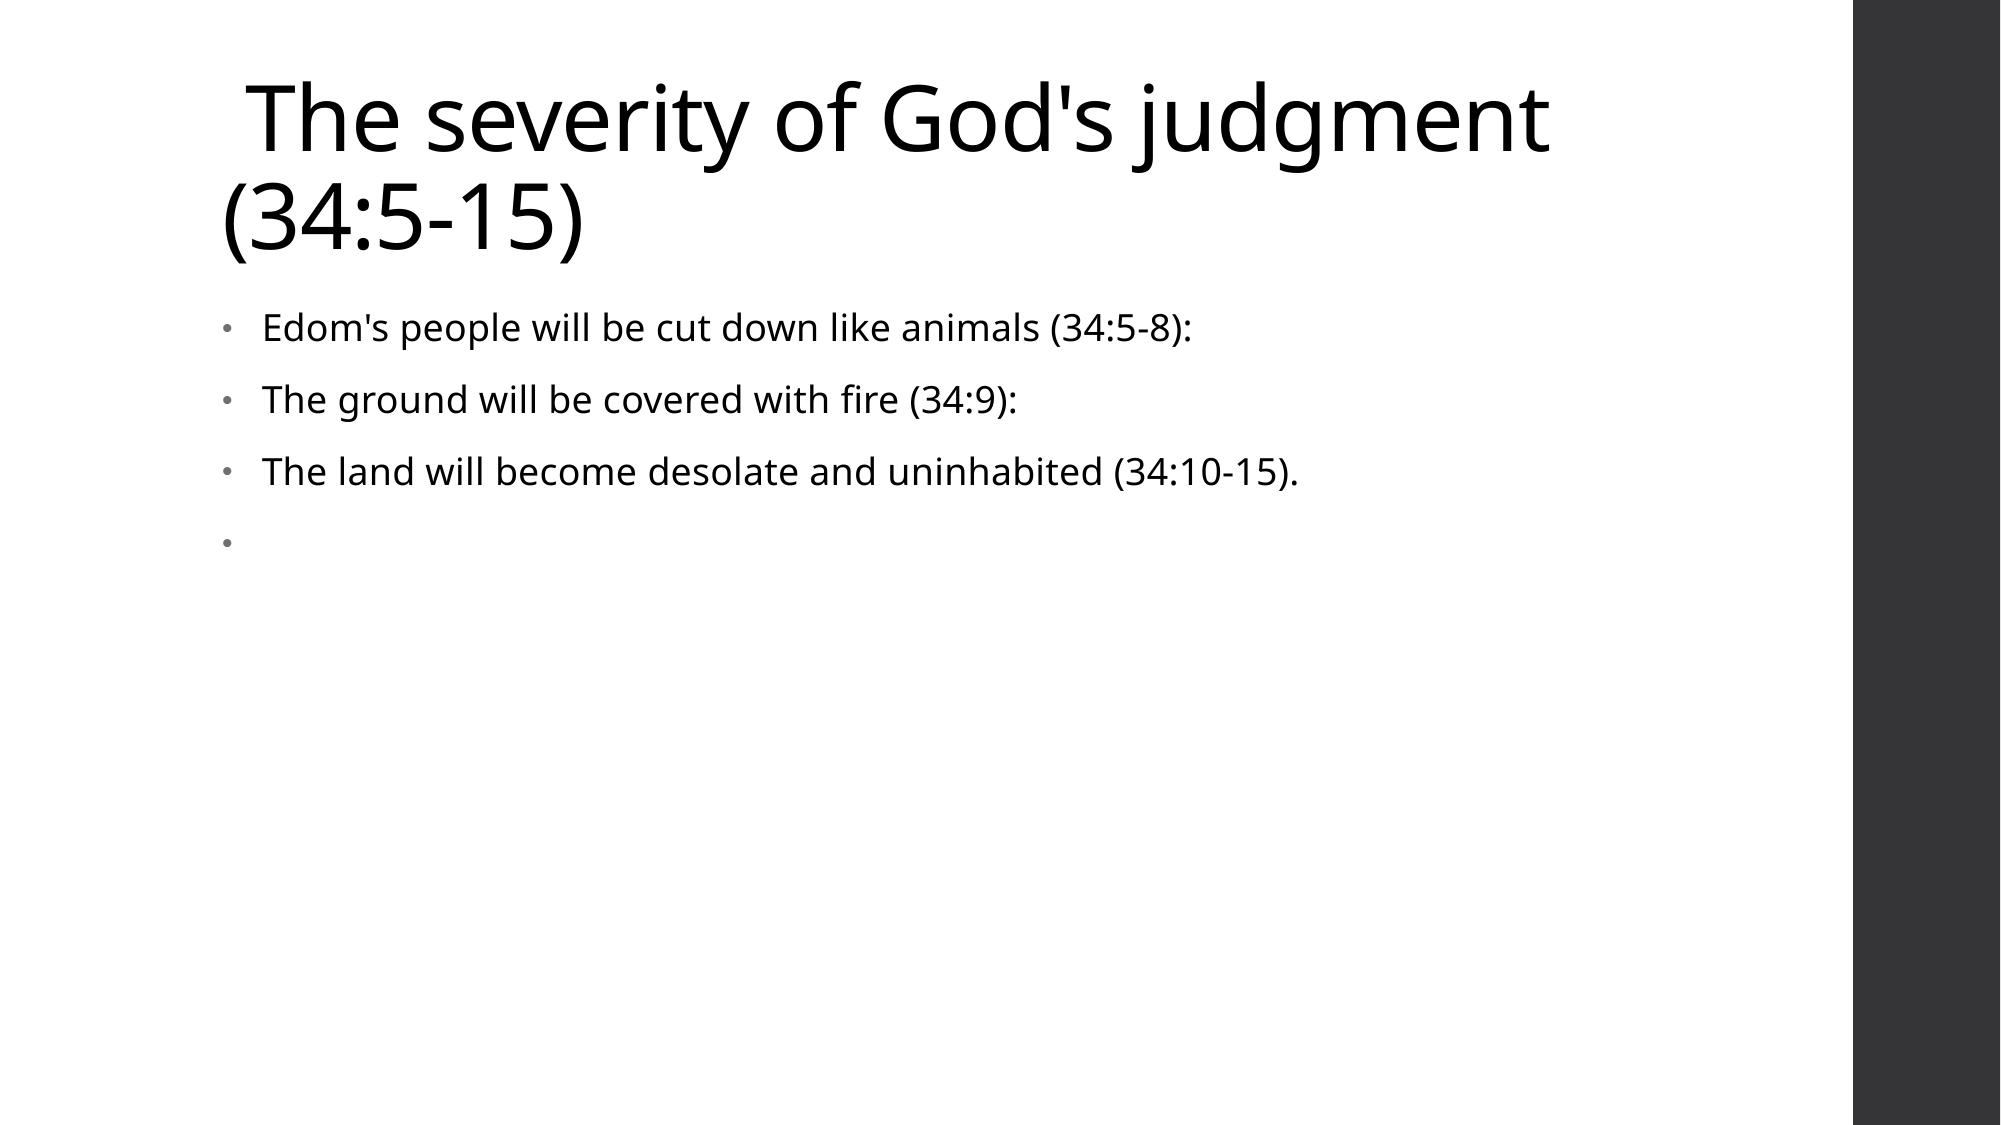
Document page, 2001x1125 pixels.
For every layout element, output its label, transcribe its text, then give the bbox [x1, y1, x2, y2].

title The severity of God's judgment (34:5-15) [206, 60, 1797, 278]
list Edom's people will be cut down like animals (34:5-8): The ground will be covered with fire (34:9): The land will become desolate and uninhabited (34:10-15). [206, 299, 1617, 1014]
